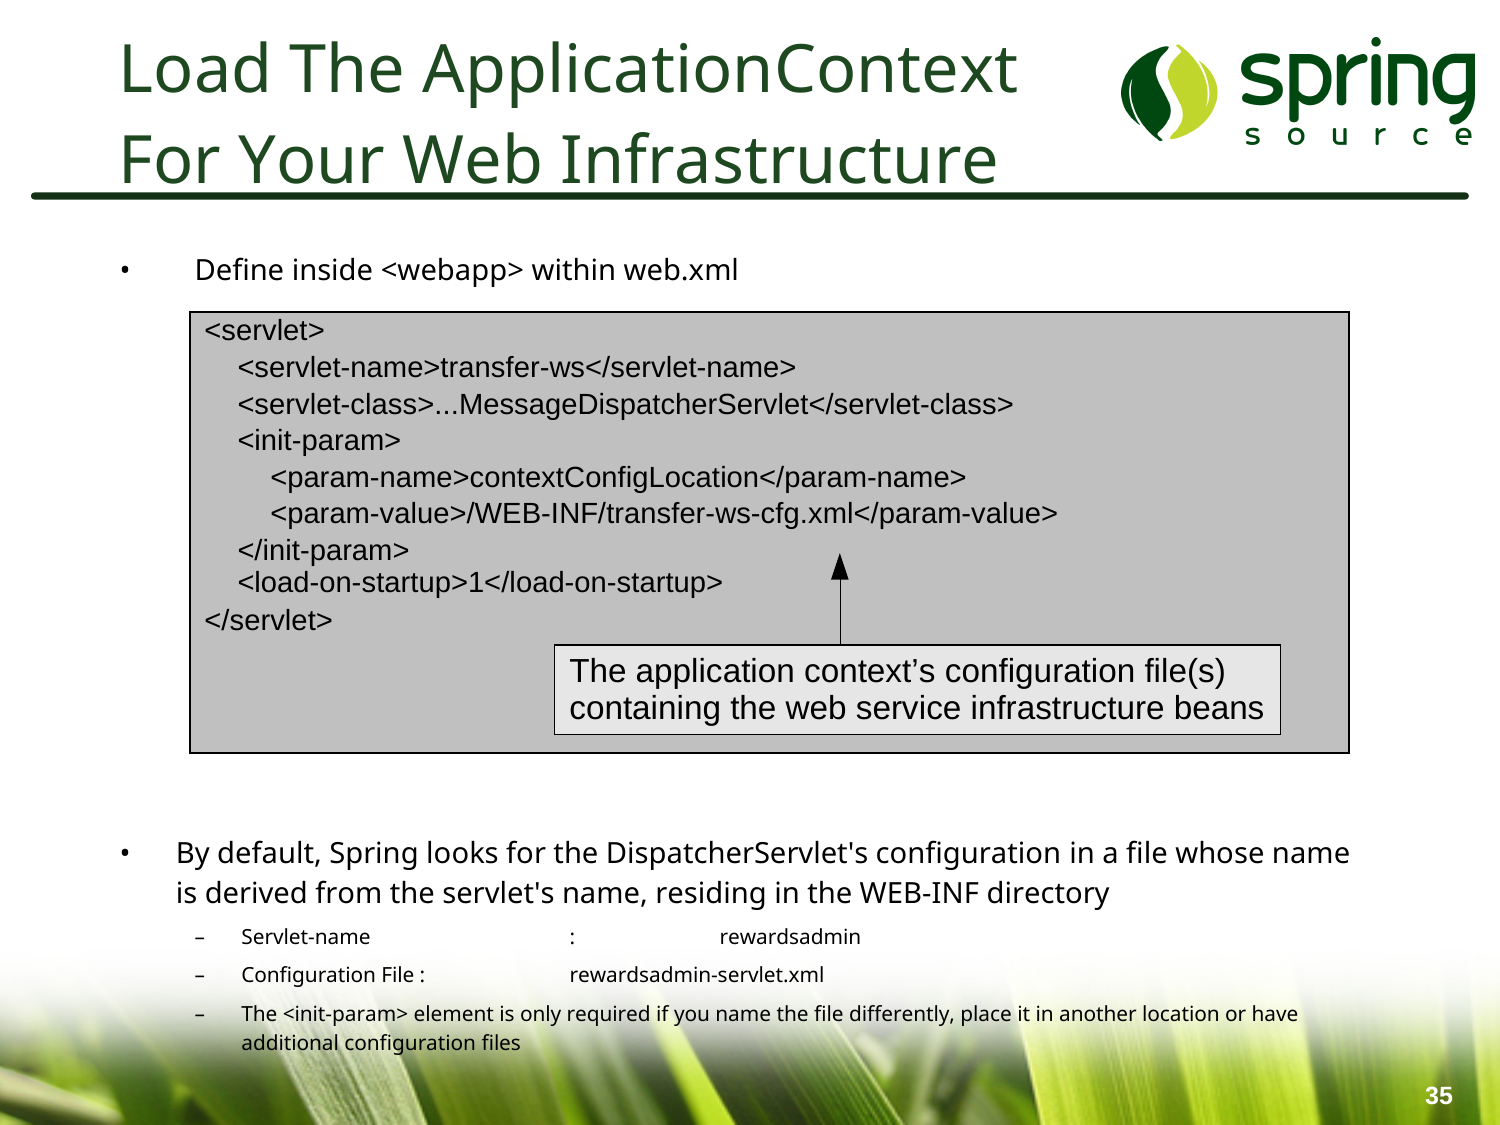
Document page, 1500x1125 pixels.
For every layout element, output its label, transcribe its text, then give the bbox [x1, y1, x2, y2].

picture [1136, 37, 1475, 145]
title Load The ApplicationContext For Your Web Infrastructure [103, 14, 1136, 192]
picture [0, 944, 1500, 1125]
list Define inside <webapp> within web.xml By default, Spring looks for the DispatcherServlet's configuration in a file whose name is derived from the servlet's name, residing in the WEB-INF directory Servlet-name : rewardsadmin Configuration File : rewardsadmin-servlet.xml The <init-param> element is only required if you name the file differently, place it in another location or have additional configuration files [104, 241, 1382, 992]
